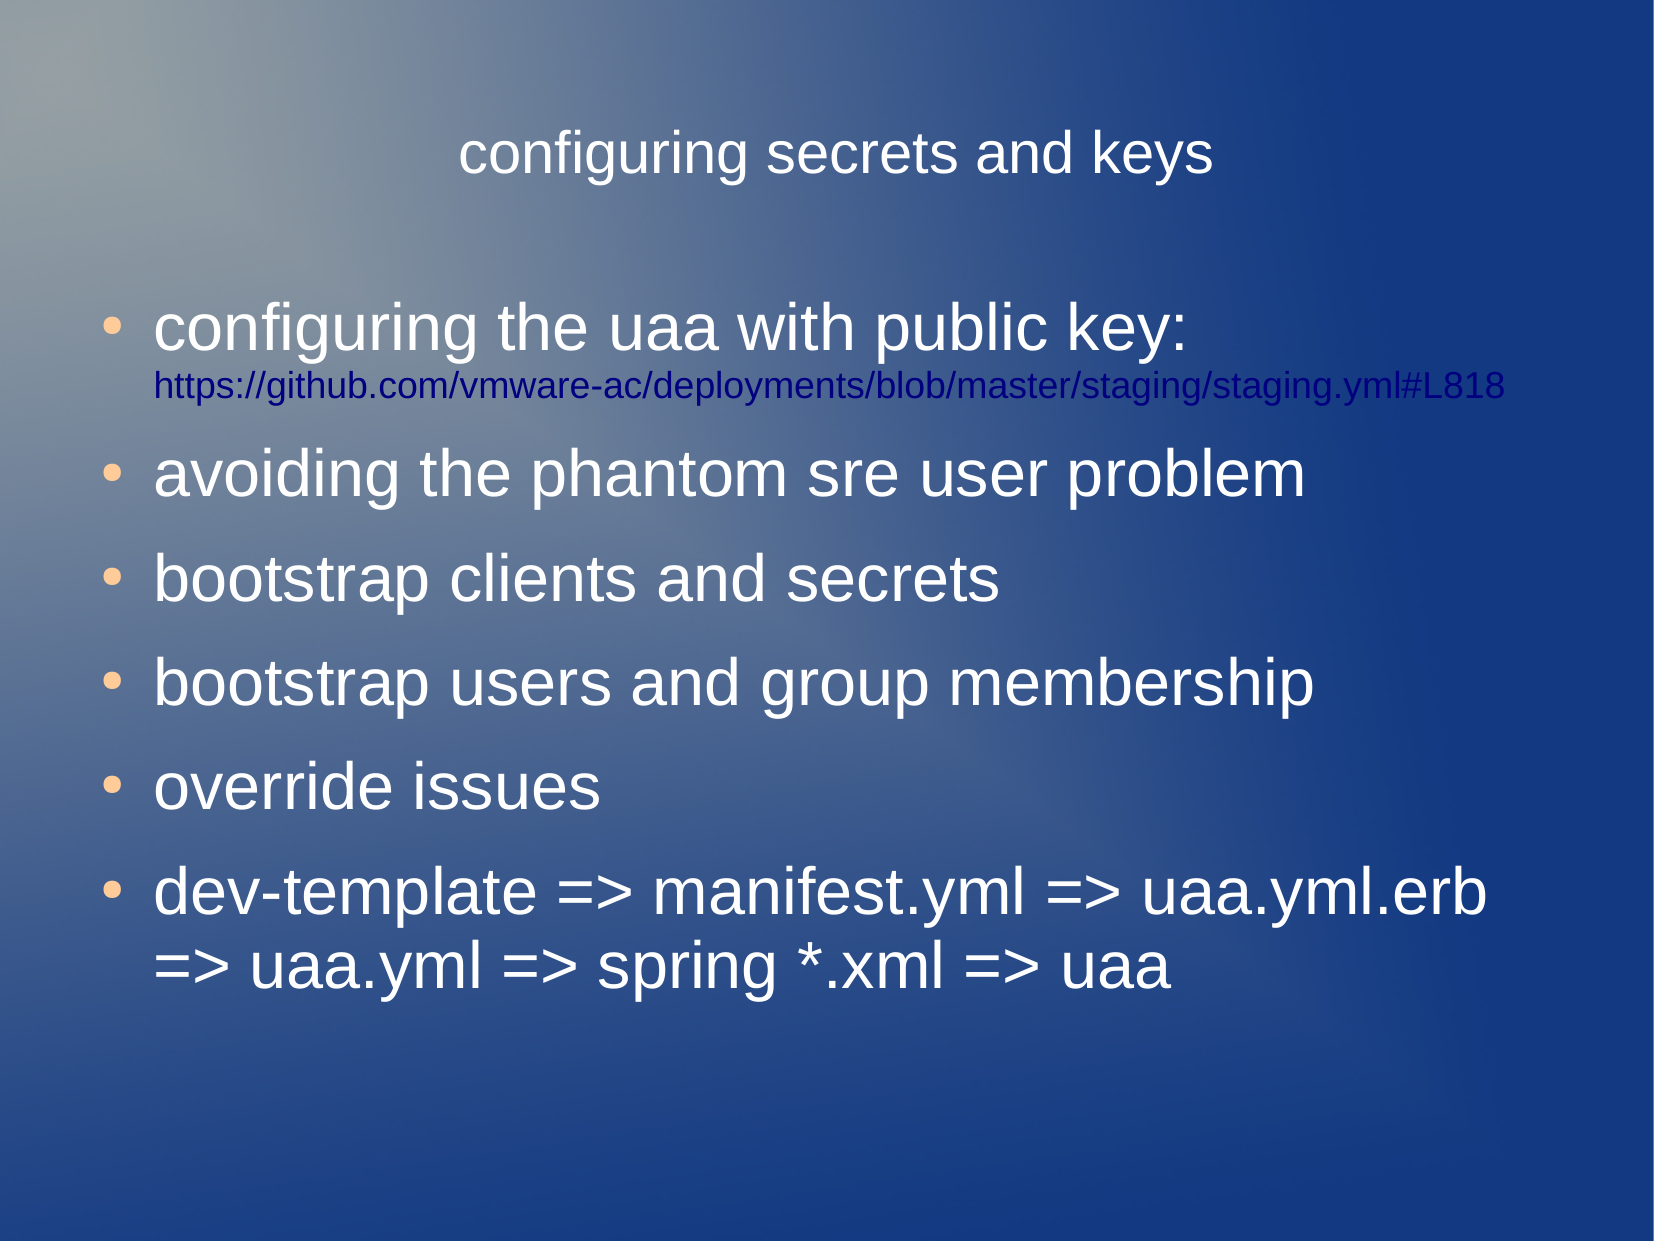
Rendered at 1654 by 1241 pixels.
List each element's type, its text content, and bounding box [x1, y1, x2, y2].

title configuring secrets and keys [82, 49, 1571, 257]
picture [0, 0, 1654, 1241]
list configuring the uaa with public key: https://github.com/vmware-ac/deployments/blob/master/staging/staging.yml#L818 avoiding the phantom sre user problem bootstrap clients and secrets bootstrap users and group membership override issues dev-template => manifest.yml => uaa.yml.erb => uaa.yml => spring *.xml => uaa [82, 290, 1571, 1010]
